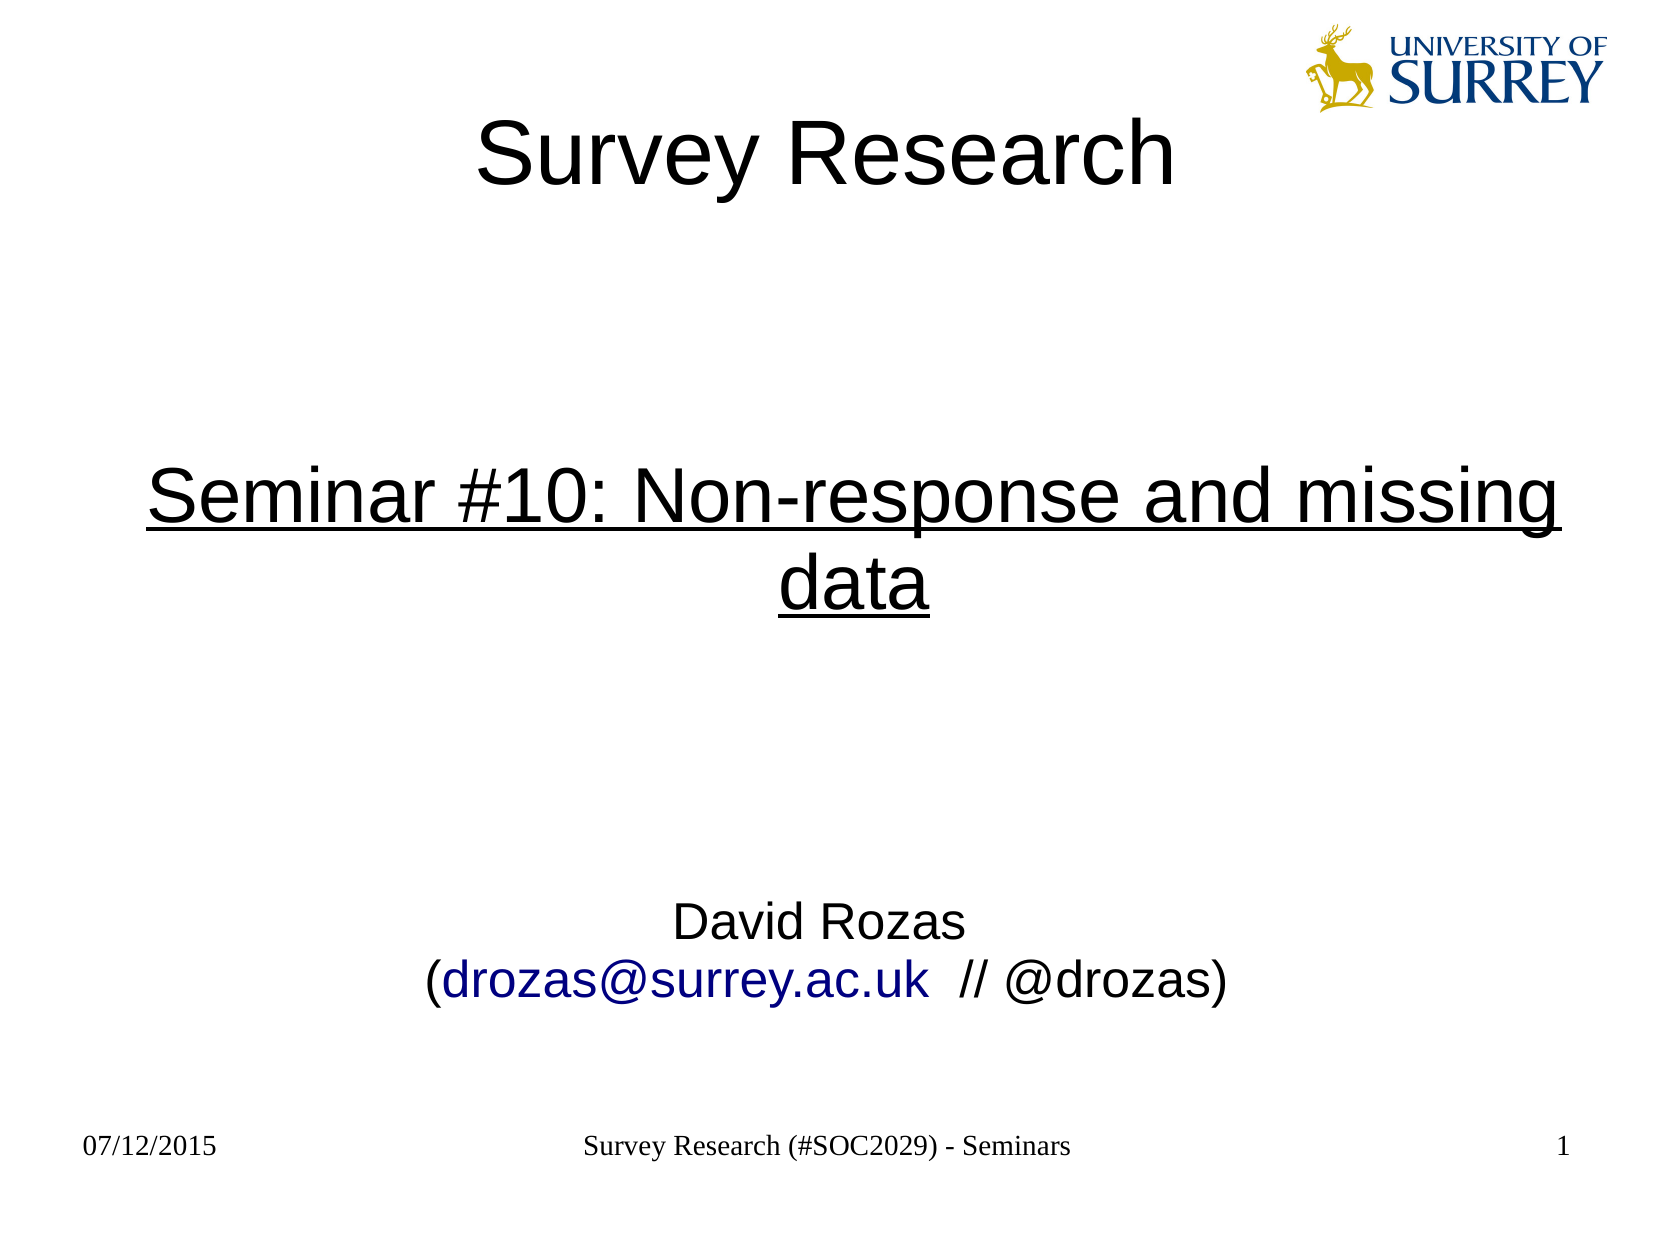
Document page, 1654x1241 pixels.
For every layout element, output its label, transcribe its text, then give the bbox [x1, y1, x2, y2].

list Seminar #10: Non-response and missing data David Rozas (drozas@surrey.ac.uk // @drozas) [82, 290, 1571, 1010]
title Survey Research [82, 49, 1571, 257]
picture [1306, 23, 1607, 113]
